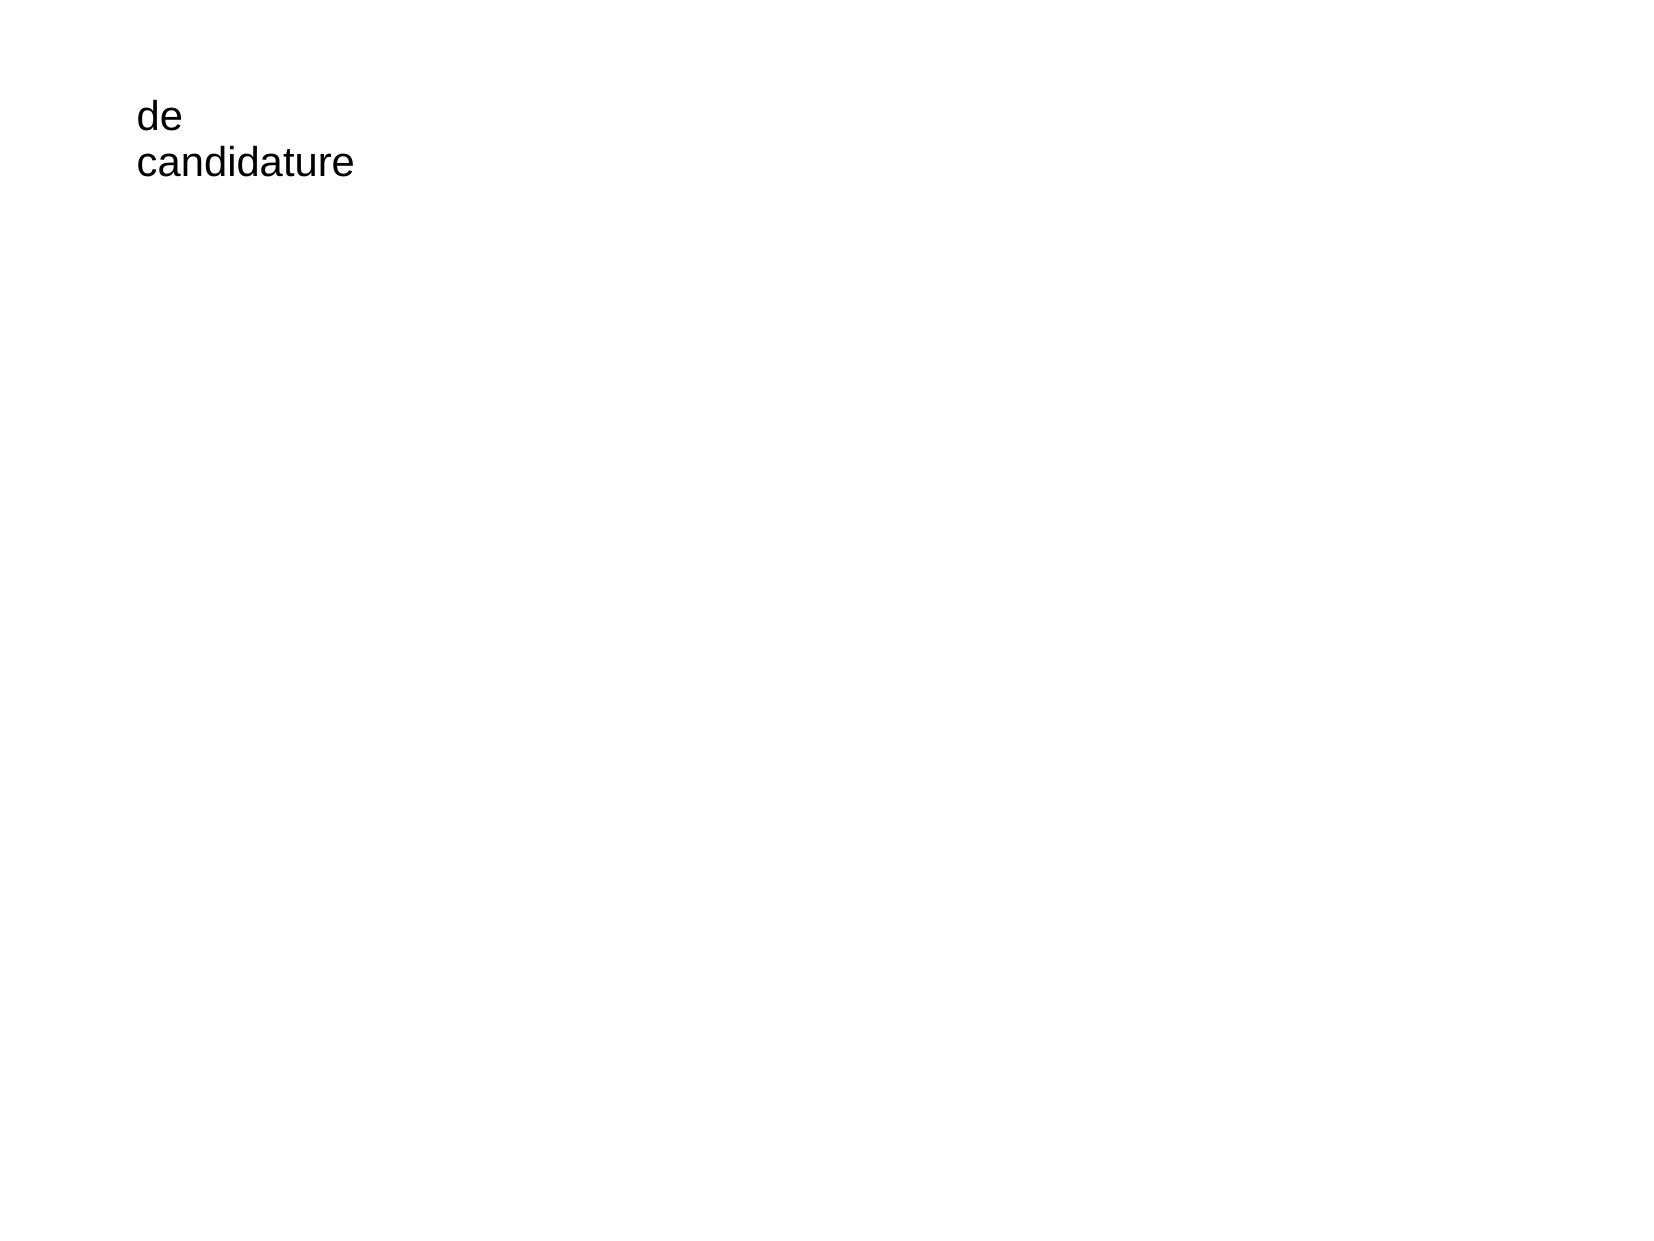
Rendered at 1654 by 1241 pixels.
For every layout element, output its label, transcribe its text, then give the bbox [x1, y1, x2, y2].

text_box de candidature [121, 85, 384, 225]
